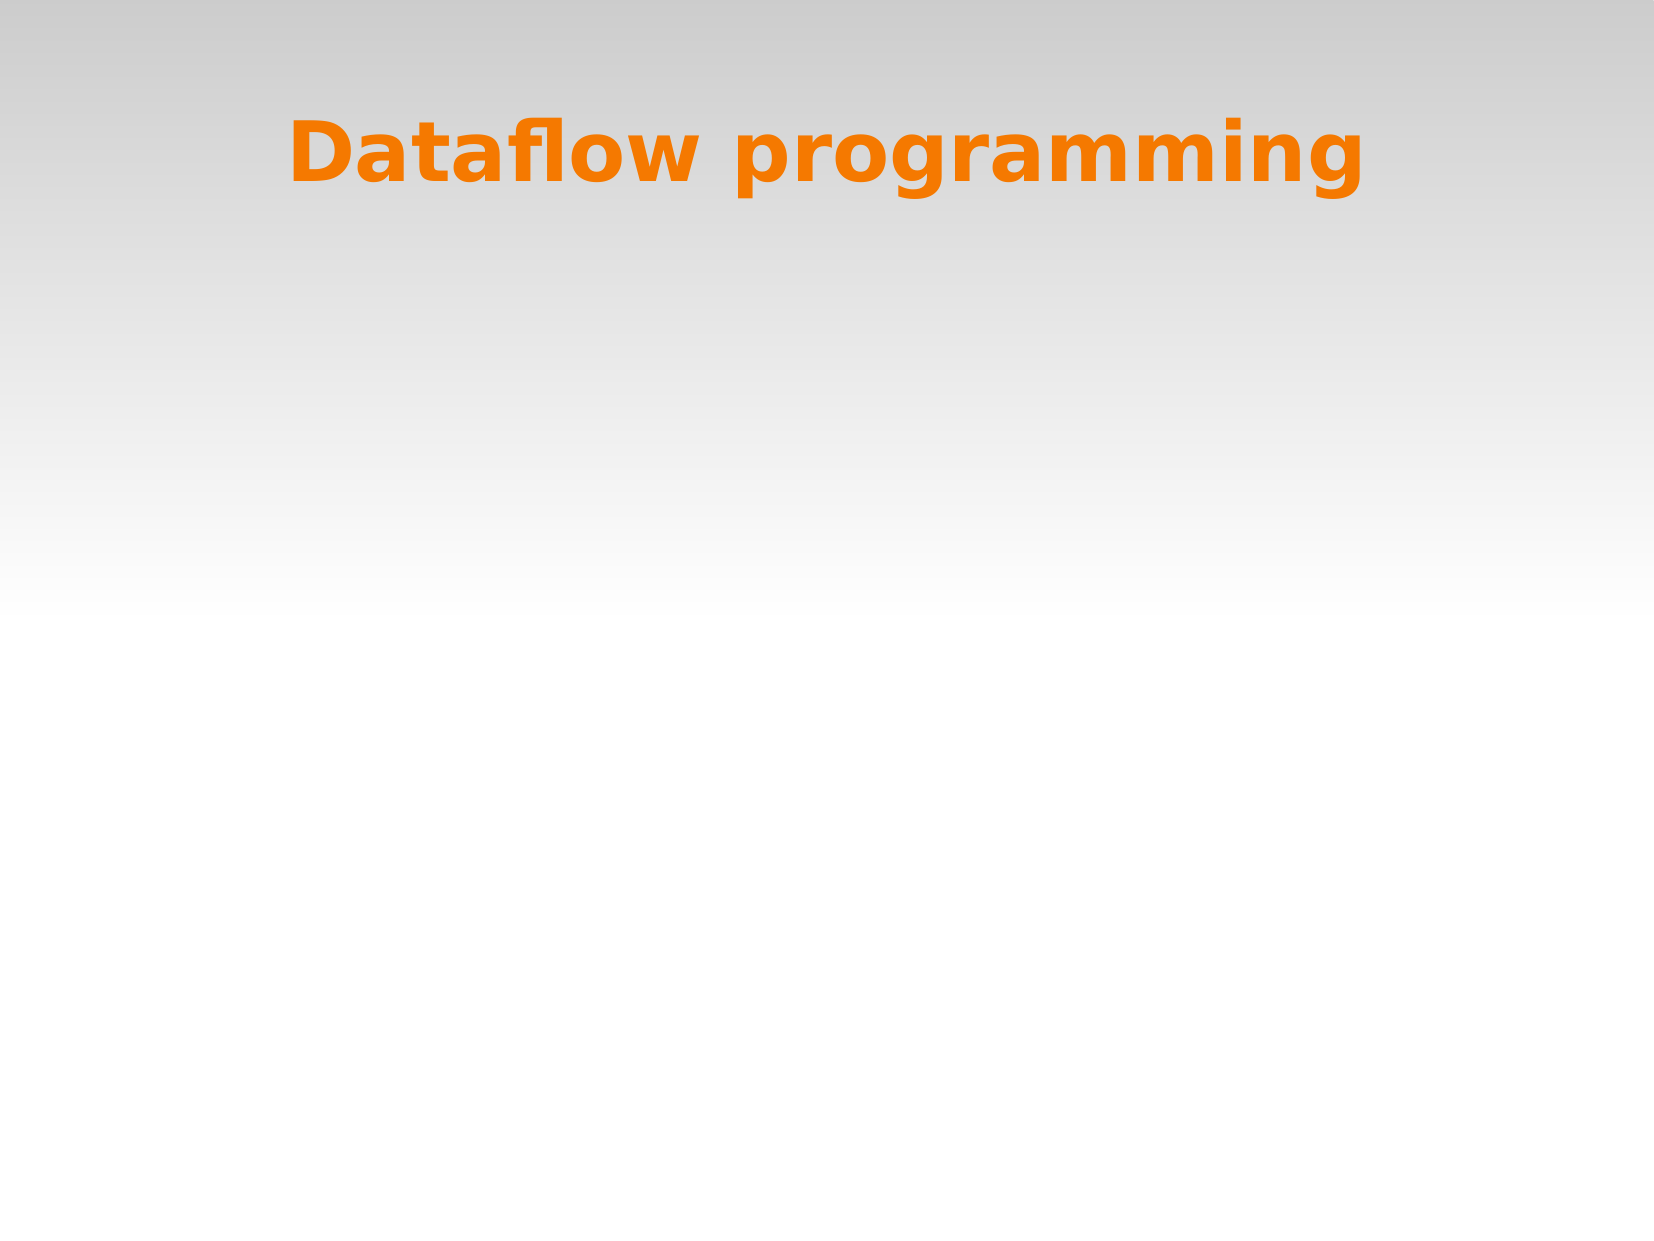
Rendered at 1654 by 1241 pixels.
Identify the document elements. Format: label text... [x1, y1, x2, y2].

title Dataflow programming [82, 49, 1571, 257]
